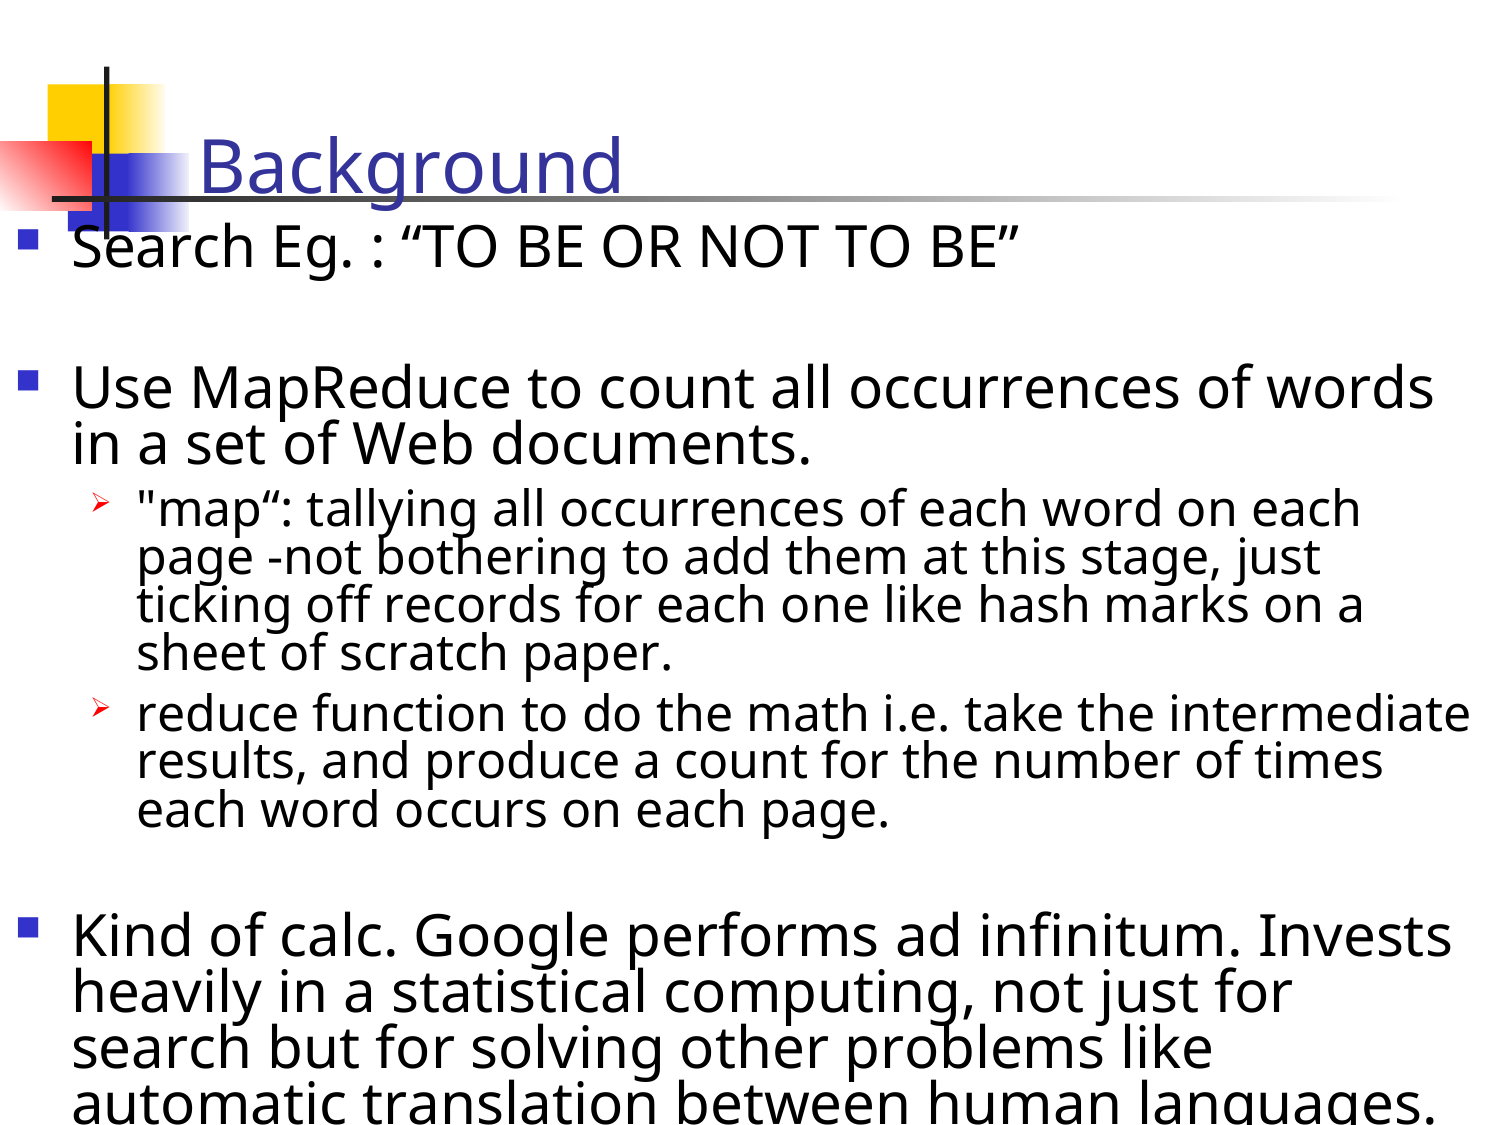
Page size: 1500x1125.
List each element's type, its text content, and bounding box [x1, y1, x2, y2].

text_box Search Eg. : “TO BE OR NOT TO BE” Use MapReduce to count all occurrences of words in a set of Web documents. "map“: tallying all occurrences of each word on each page -not bothering to add them at this stage, just ticking off records for each one like hash marks on a sheet of scratch paper. reduce function to do the math i.e. take the intermediate results, and produce a count for the number of times each word occurs on each page. Kind of calc. Google performs ad infinitum. Invests heavily in a statistical computing, not just for search but for solving other problems like automatic translation between human languages. [0, 215, 1500, 1125]
text_box Background [183, 78, 1462, 215]
